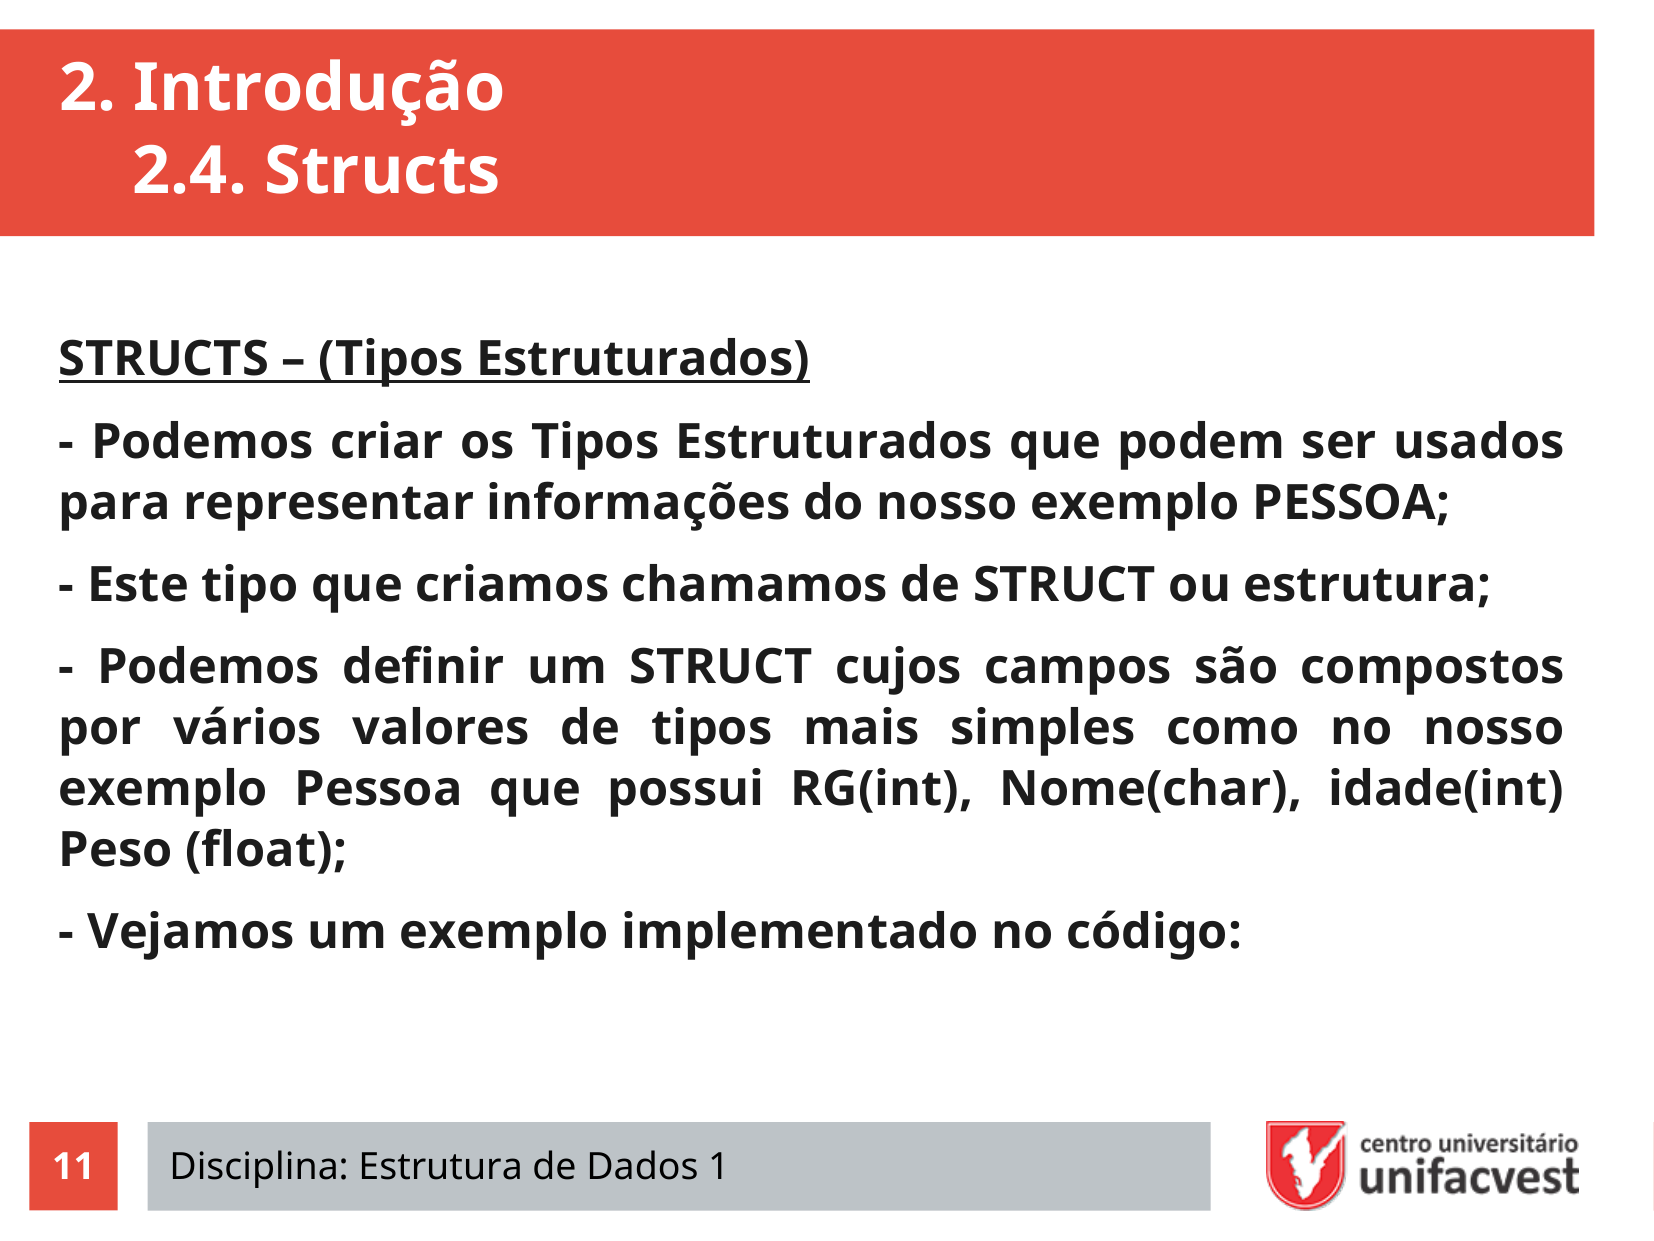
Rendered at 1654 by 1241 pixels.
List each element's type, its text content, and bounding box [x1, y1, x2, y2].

title 2. Introdução 2.4. Structs [59, 59, 1595, 207]
list STRUCTS – (Tipos Estruturados) - Podemos criar os Tipos Estruturados que podem ser usados para representar informações do nosso exemplo PESSOA; - Este tipo que criamos chamamos de STRUCT ou estrutura; - Podemos definir um STRUCT cujos campos são compostos por vários valores de tipos mais simples como no nosso exemplo Pessoa que possui RG(int), Nome(char), idade(int) Peso (float); - Vejamos um exemplo implementado no código: [59, 324, 1566, 1093]
text_box [1238, 1120, 1654, 1212]
text_box Disciplina: Estrutura de Dados 1 [154, 1132, 1205, 1196]
picture [1266, 1121, 1579, 1211]
